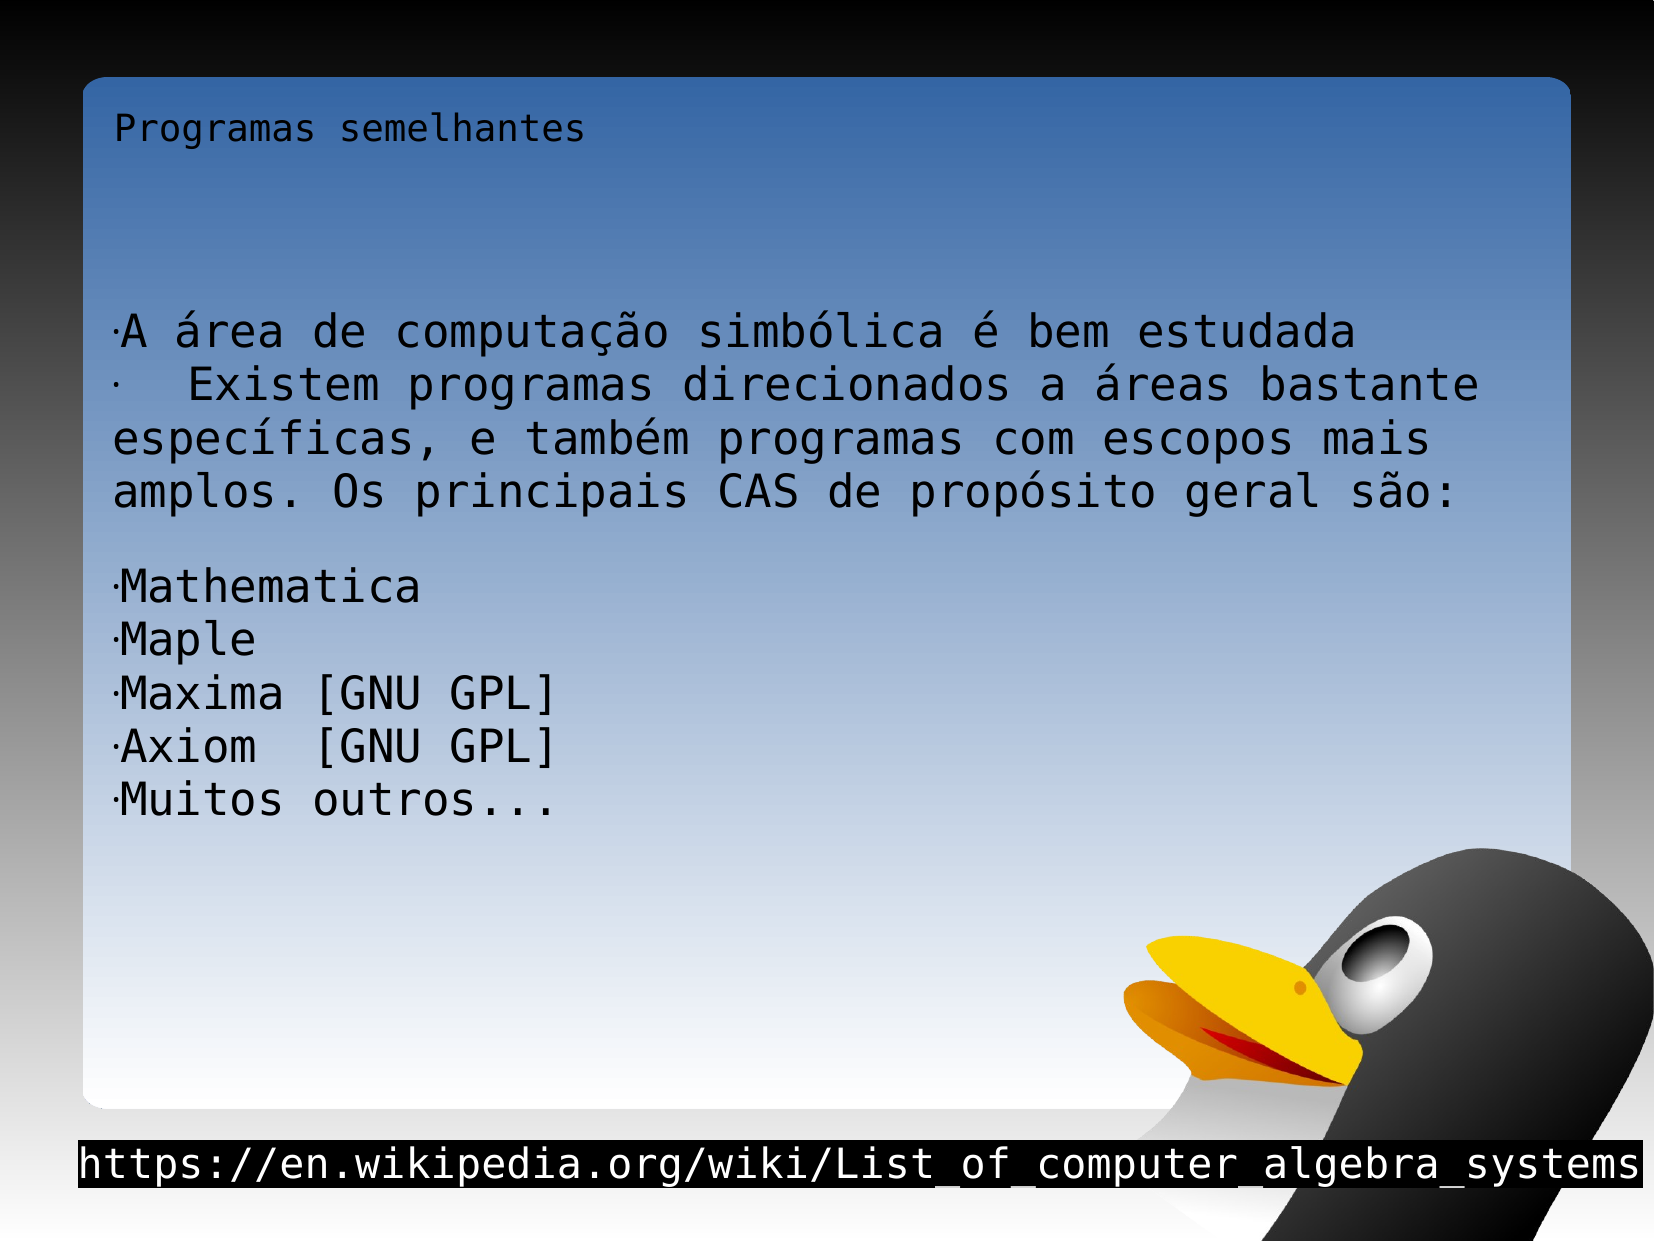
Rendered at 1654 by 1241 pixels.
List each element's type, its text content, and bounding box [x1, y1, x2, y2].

subtitle A área de computação simbólica é bem estudada Existem programas direcionados a áreas bastante específicas, e também programas com escopos mais amplos. Os principais CAS de propósito geral são: Mathematica Maple Maxima [GNU GPL] Axiom [GNU GPL] Muitos outros... [97, 297, 1553, 1092]
picture [1032, 858, 1654, 1132]
title Programas semelhantes [99, 99, 1555, 273]
text_box https://en.wikipedia.org/wiki/List_of_computer_algebra_systems [62, 1132, 1654, 1241]
